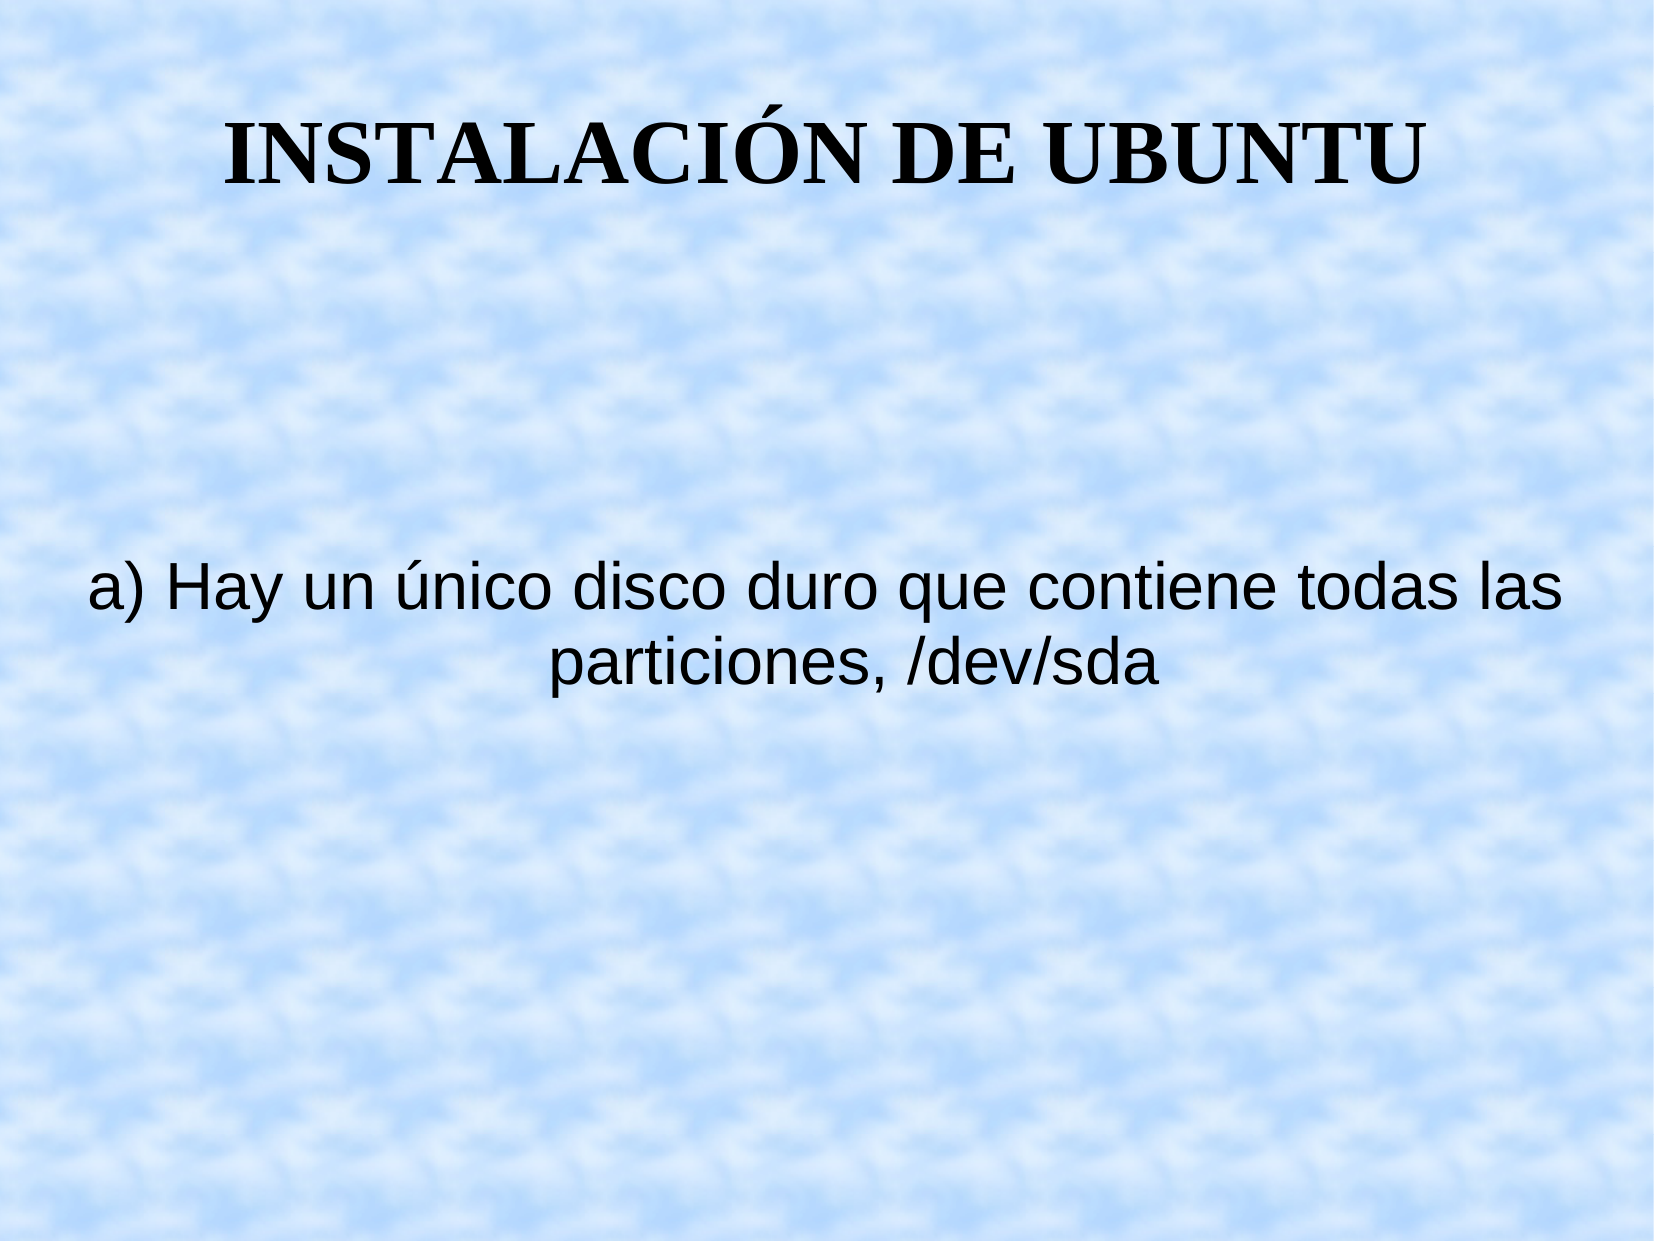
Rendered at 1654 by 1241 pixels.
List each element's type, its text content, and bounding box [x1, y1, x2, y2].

subtitle a) Hay un único disco duro que contiene todas las particiones, /dev/sda [82, 297, 1571, 1102]
picture [0, 0, 1654, 1241]
title INSTALACIÓN DE UBUNTU [82, 56, 1571, 249]
